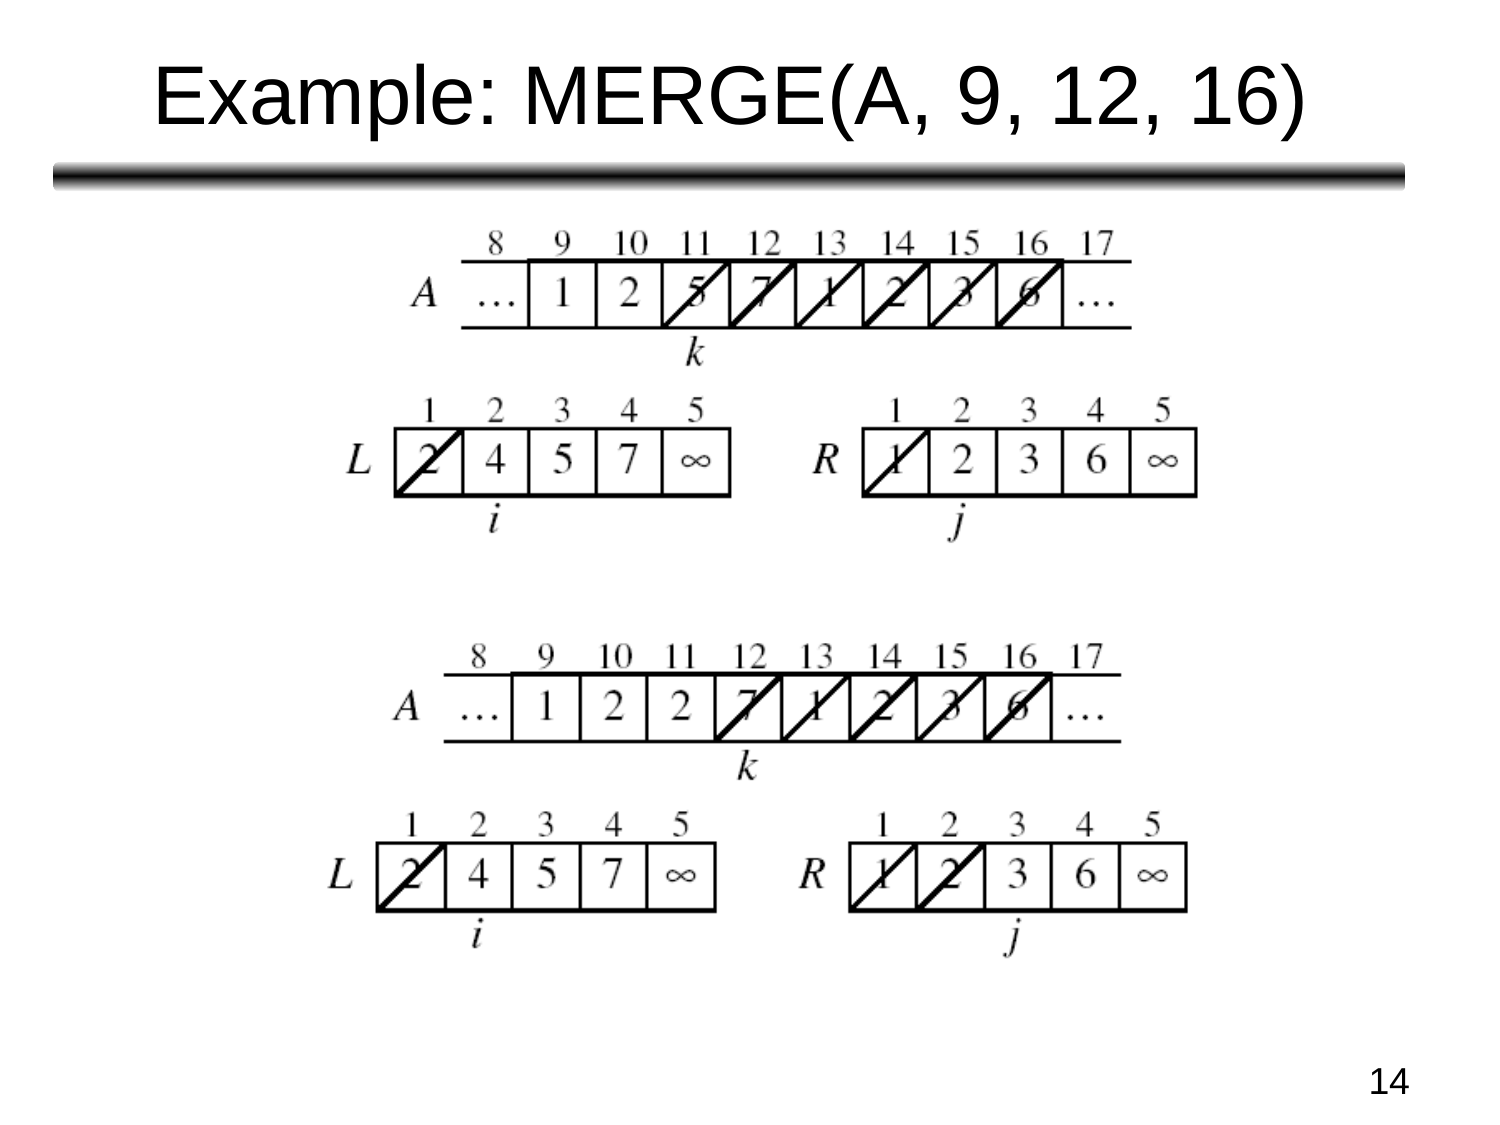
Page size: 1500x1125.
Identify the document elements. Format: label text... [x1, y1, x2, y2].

chart [333, 220, 1216, 553]
title Example: MERGE(A, 9, 12, 16) [55, 16, 1406, 166]
chart [321, 627, 1203, 971]
